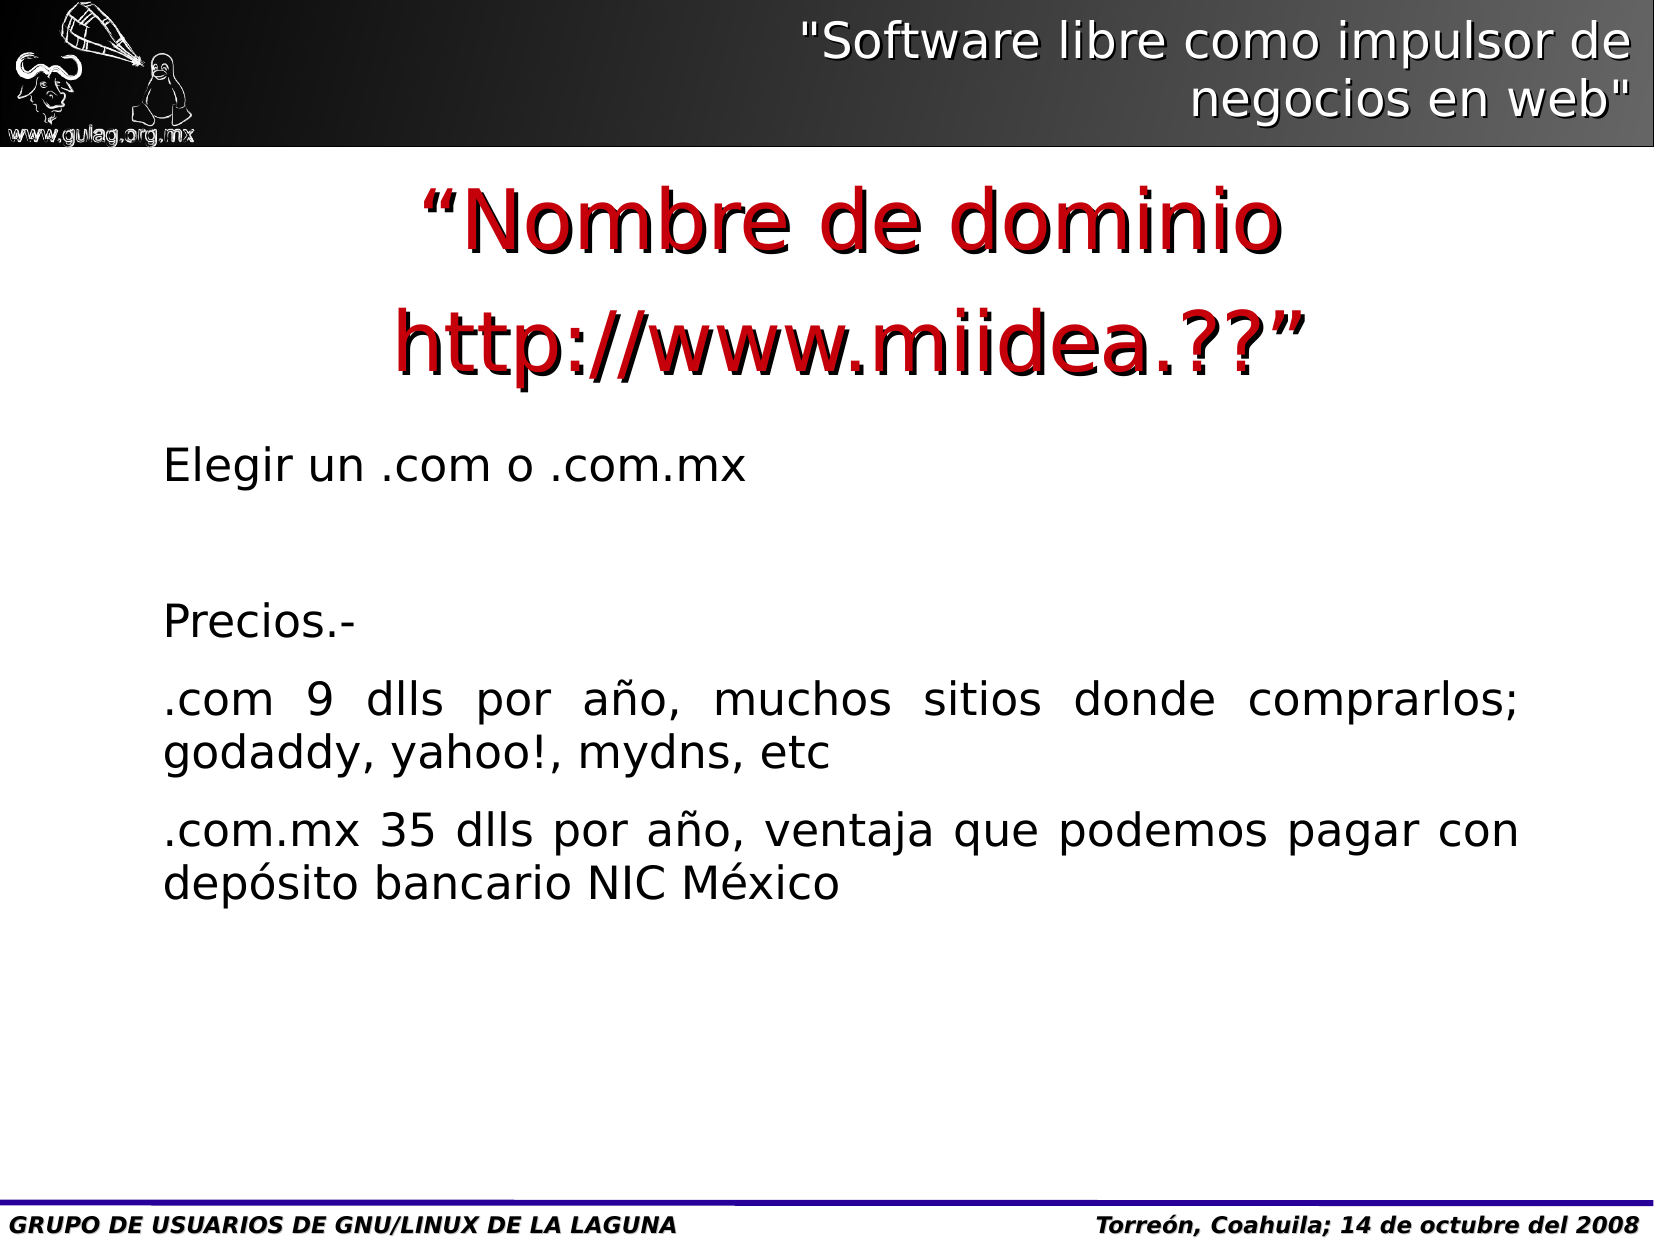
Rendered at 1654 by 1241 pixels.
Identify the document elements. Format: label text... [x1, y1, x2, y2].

text_box “Nombre de dominio http://www.miidea.??” [259, 165, 1441, 400]
text_box [197, 0, 1654, 147]
text_box "Software libre como impulsor de negocios en web" [750, 4, 1648, 136]
text_box [0, 0, 5, 147]
picture [5, 0, 197, 148]
text_box GRUPO DE USUARIOS DE GNU/LINUX DE LA LAGUNA [0, 1204, 694, 1241]
text_box Elegir un .com o .com.mx Precios.- .com 9 dlls por año, muchos sitios donde comprarlos; godaddy, yahoo!, mydns, etc .com.mx 35 dlls por año, ventaja que podemos pagar con depósito bancario NIC México [147, 431, 1536, 919]
text_box Torreón, Coahuila; 14 de octubre del 2008 [1080, 1204, 1654, 1241]
